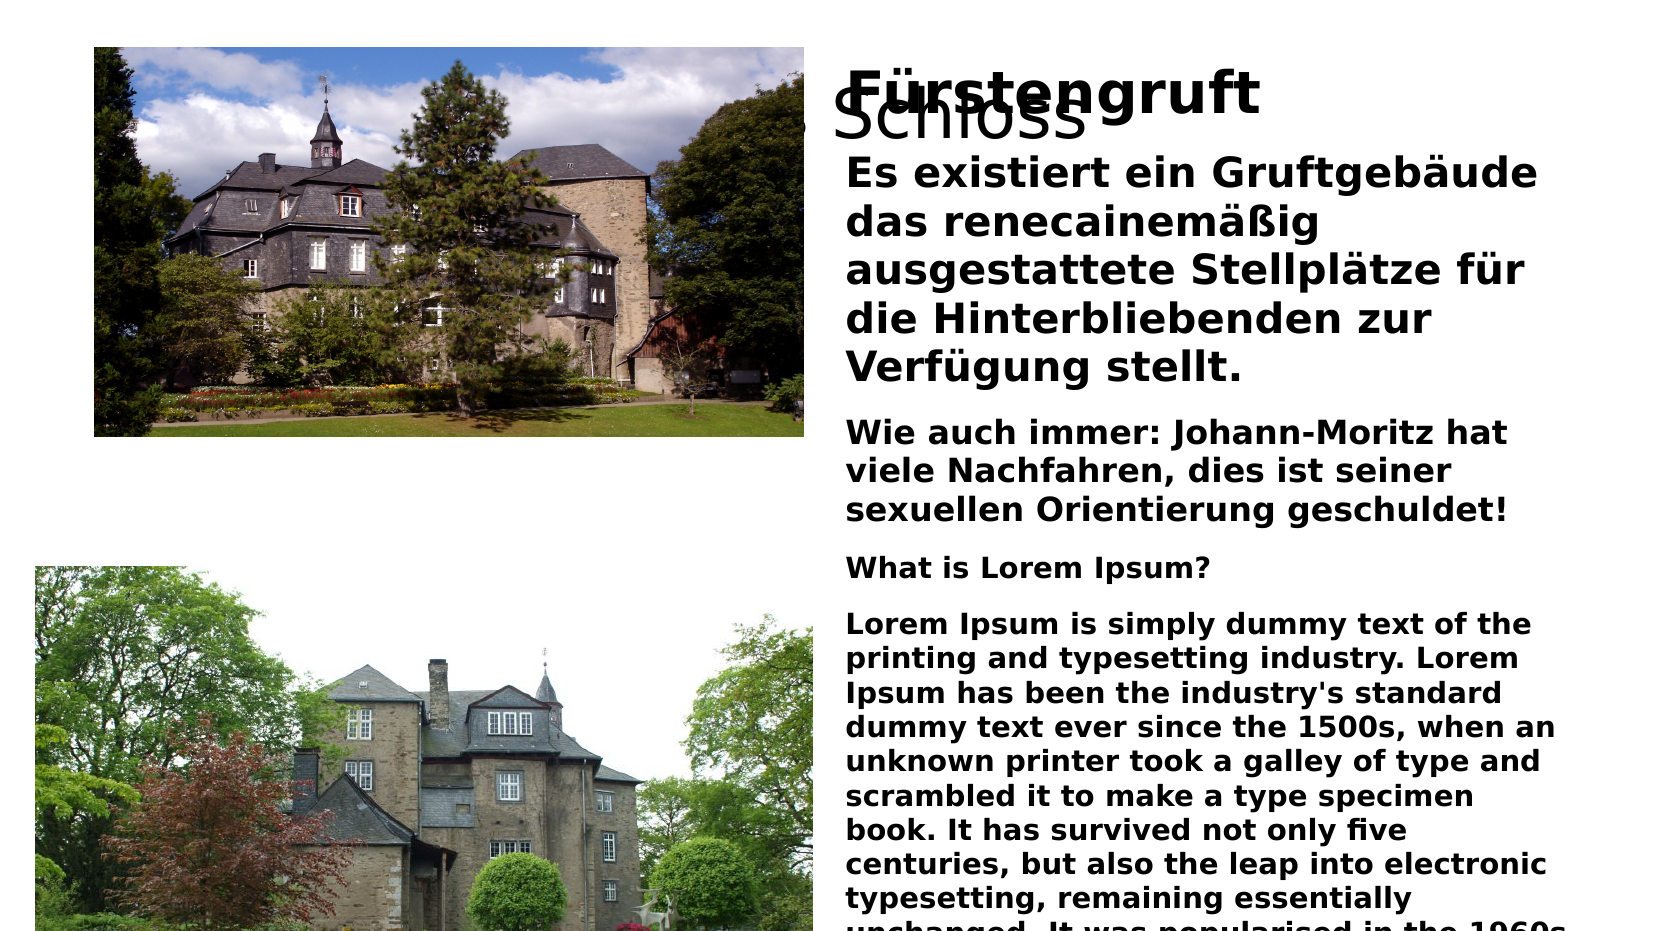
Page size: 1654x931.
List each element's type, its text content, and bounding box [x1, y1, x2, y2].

picture [35, 566, 813, 931]
picture [94, 47, 804, 437]
title Oberes Schloss [82, 37, 1571, 193]
list Fürstengruft Es existiert ein Gruftgebäude das renecainemäßig ausgestattete Stellplätze für die Hinterbliebenden zur Verfügung stellt. Wie auch immer: Johann-Moritz hat viele Nachfahren, dies ist seiner sexuellen Orientierung geschuldet! What is Lorem Ipsum? Lorem Ipsum is simply dummy text of the printing and typesetting industry. Lorem Ipsum has been the industry's standard dummy text ever since the 1500s, when an unknown printer took a galley of type and scrambled it to make a type specimen book. It has survived not only five centuries, but also the leap into electronic typesetting, remaining essentially unchanged. It was popularised in the 1960s with the release of Letraset sheets containing Lorem Ipsum passages, and more recently with desktop publishing software like Aldus PageMaker including versions of Lorem Ipsum. [845, 59, 1572, 931]
